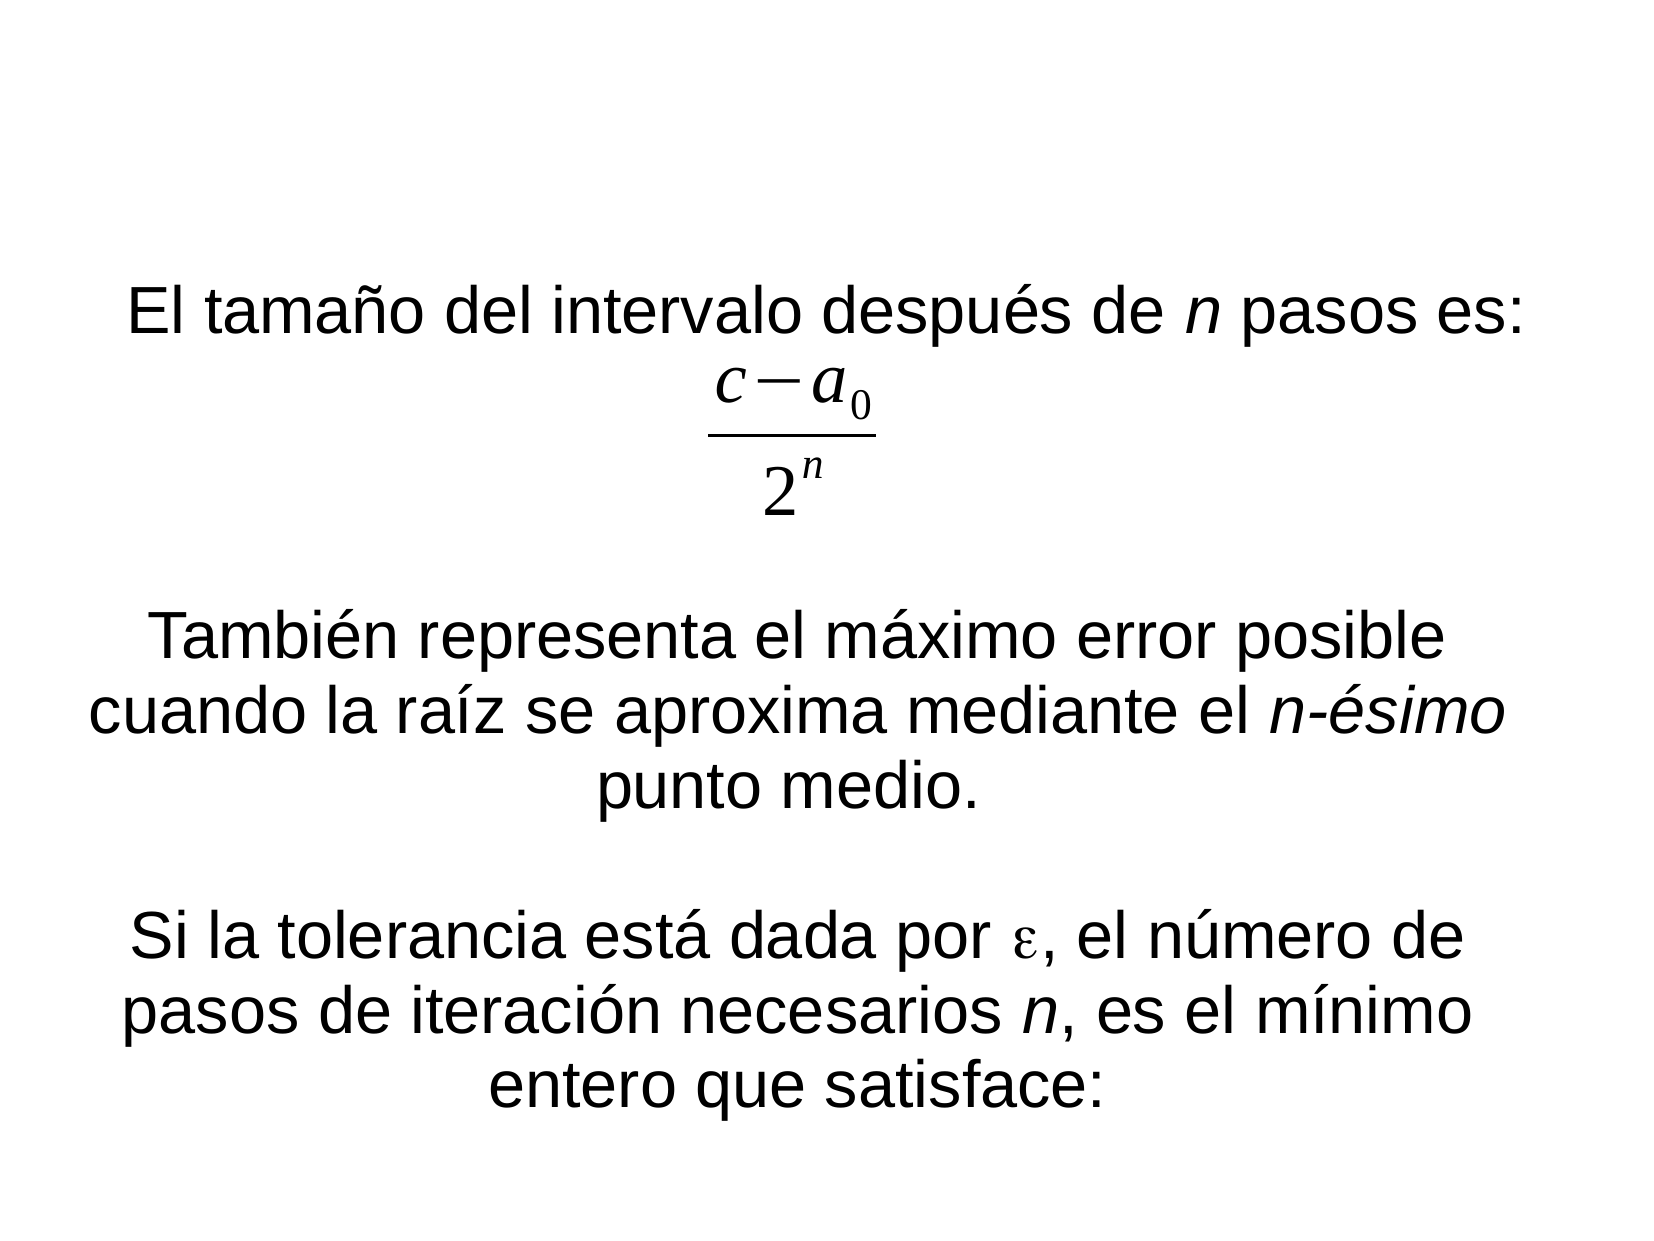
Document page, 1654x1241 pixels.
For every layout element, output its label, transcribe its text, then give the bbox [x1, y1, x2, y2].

text_box También representa el máximo error posible cuando la raíz se aproxima mediante el n-ésimo punto medio. Si la tolerancia está dada por e, el número de pasos de iteración necesarios n, es el mínimo entero que satisface: [88, 592, 1507, 1129]
chart [698, 337, 886, 532]
subtitle El tamaño del intervalo después de n pasos es: [117, 236, 1536, 384]
